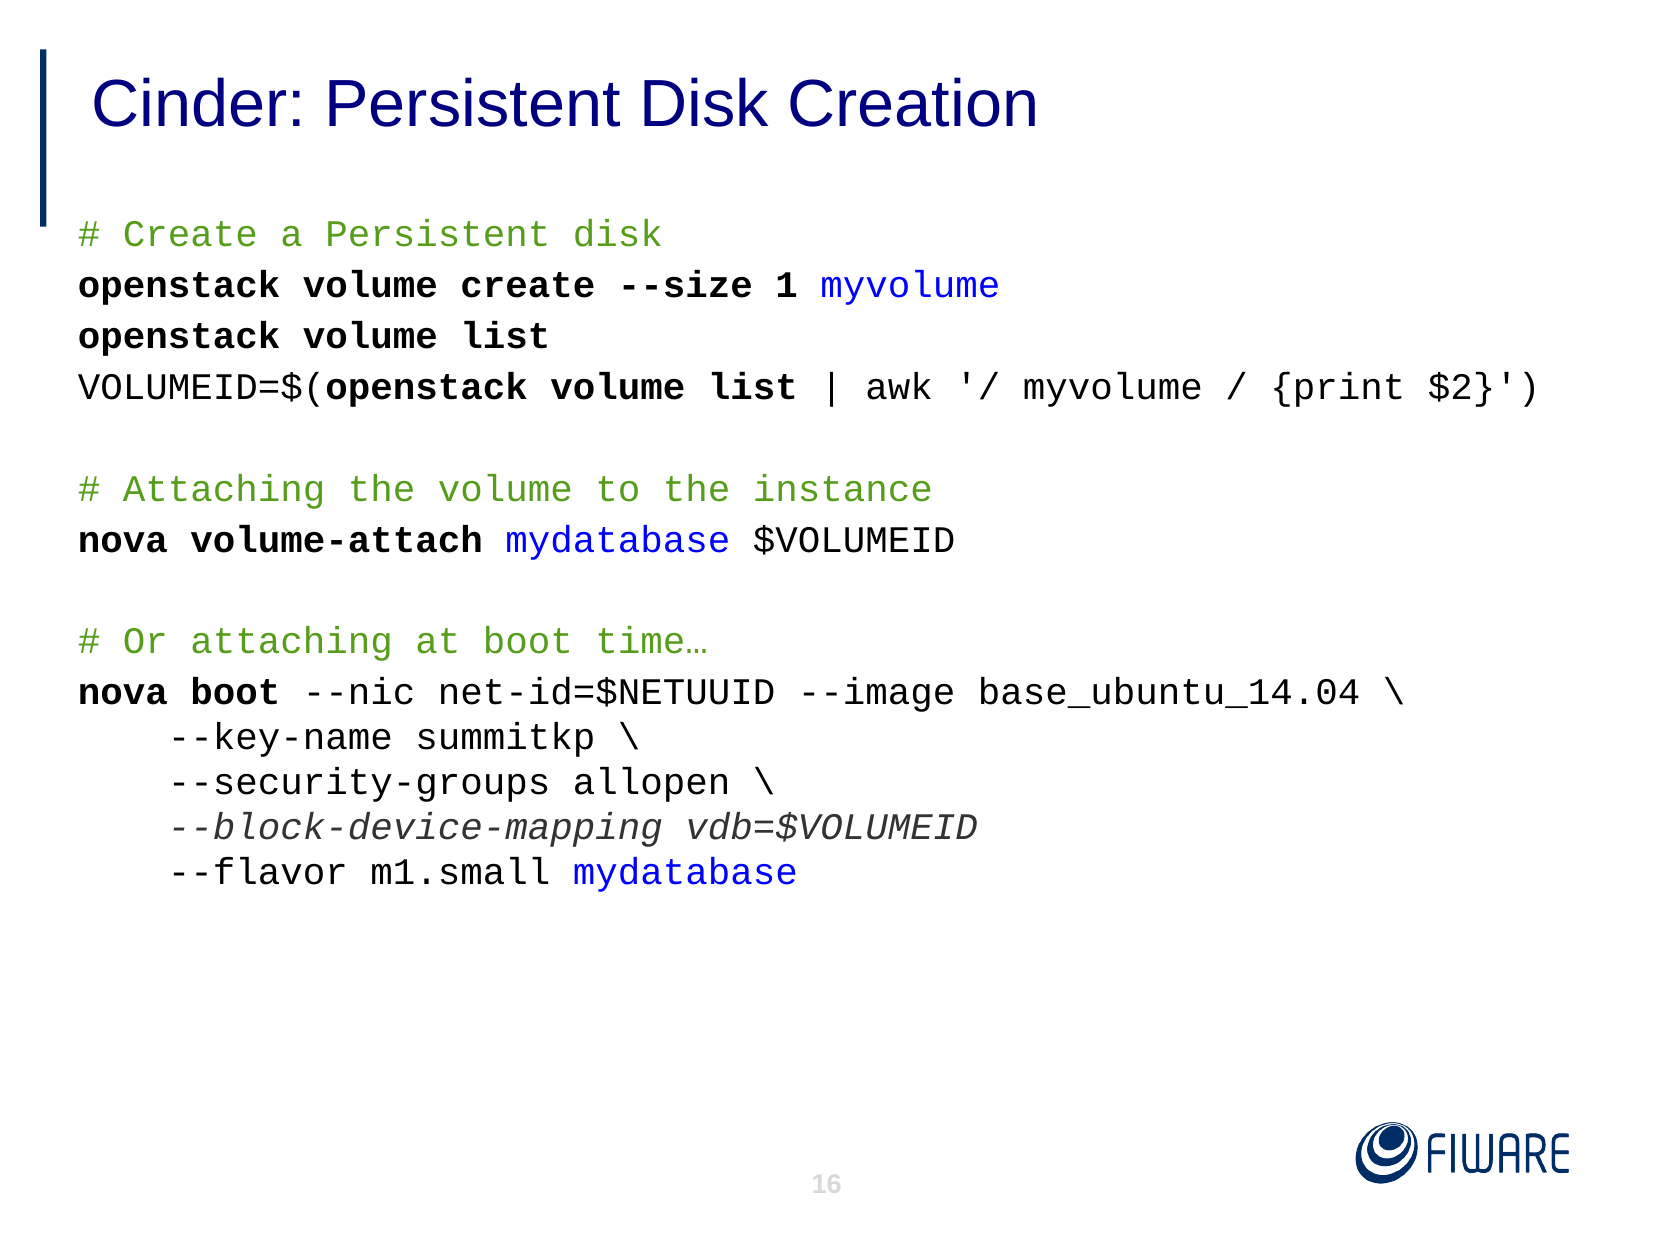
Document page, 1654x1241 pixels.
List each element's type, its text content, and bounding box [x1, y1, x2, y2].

text_box # Create a Persistent disk openstack volume create --size 1 myvolume openstack volume list VOLUMEID=$(openstack volume list | awk '/ myvolume / {print $2}') # Attaching the volume to the instance nova volume-attach mydatabase $VOLUMEID # Or attaching at boot time… nova boot --nic net-id=$NETUUID --image base_ubuntu_14.04 \ --key-name summitkp \ --security-groups allopen \ --block-device-mapping vdb=$VOLUMEID --flavor m1.small mydatabase [63, 201, 1573, 951]
slide_number <number> [733, 1149, 921, 1216]
picture [1351, 1116, 1575, 1188]
title Cinder: Persistent Disk Creation [76, 51, 1408, 209]
